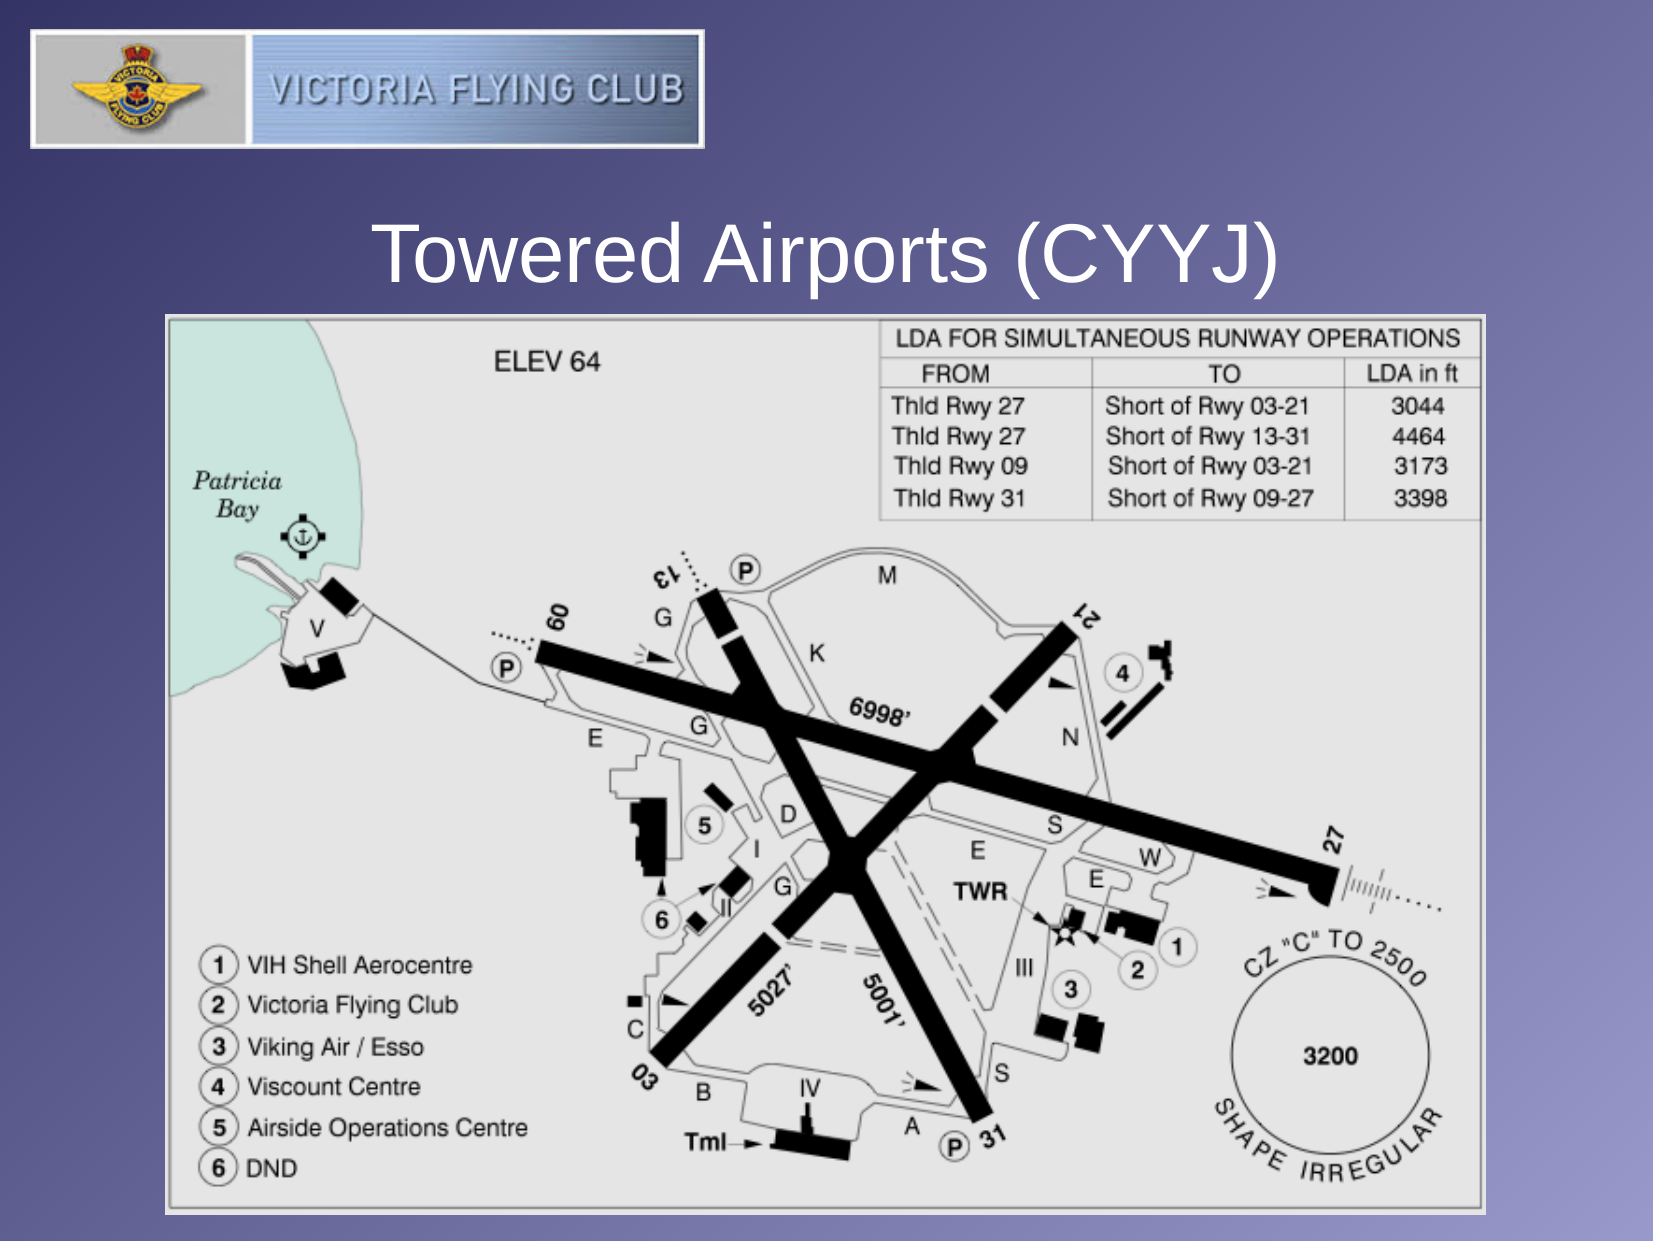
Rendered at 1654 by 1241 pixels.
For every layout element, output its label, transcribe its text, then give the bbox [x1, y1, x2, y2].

picture [165, 314, 1486, 1216]
title Towered Airports (CYYJ) [82, 150, 1571, 358]
picture [30, 29, 705, 149]
